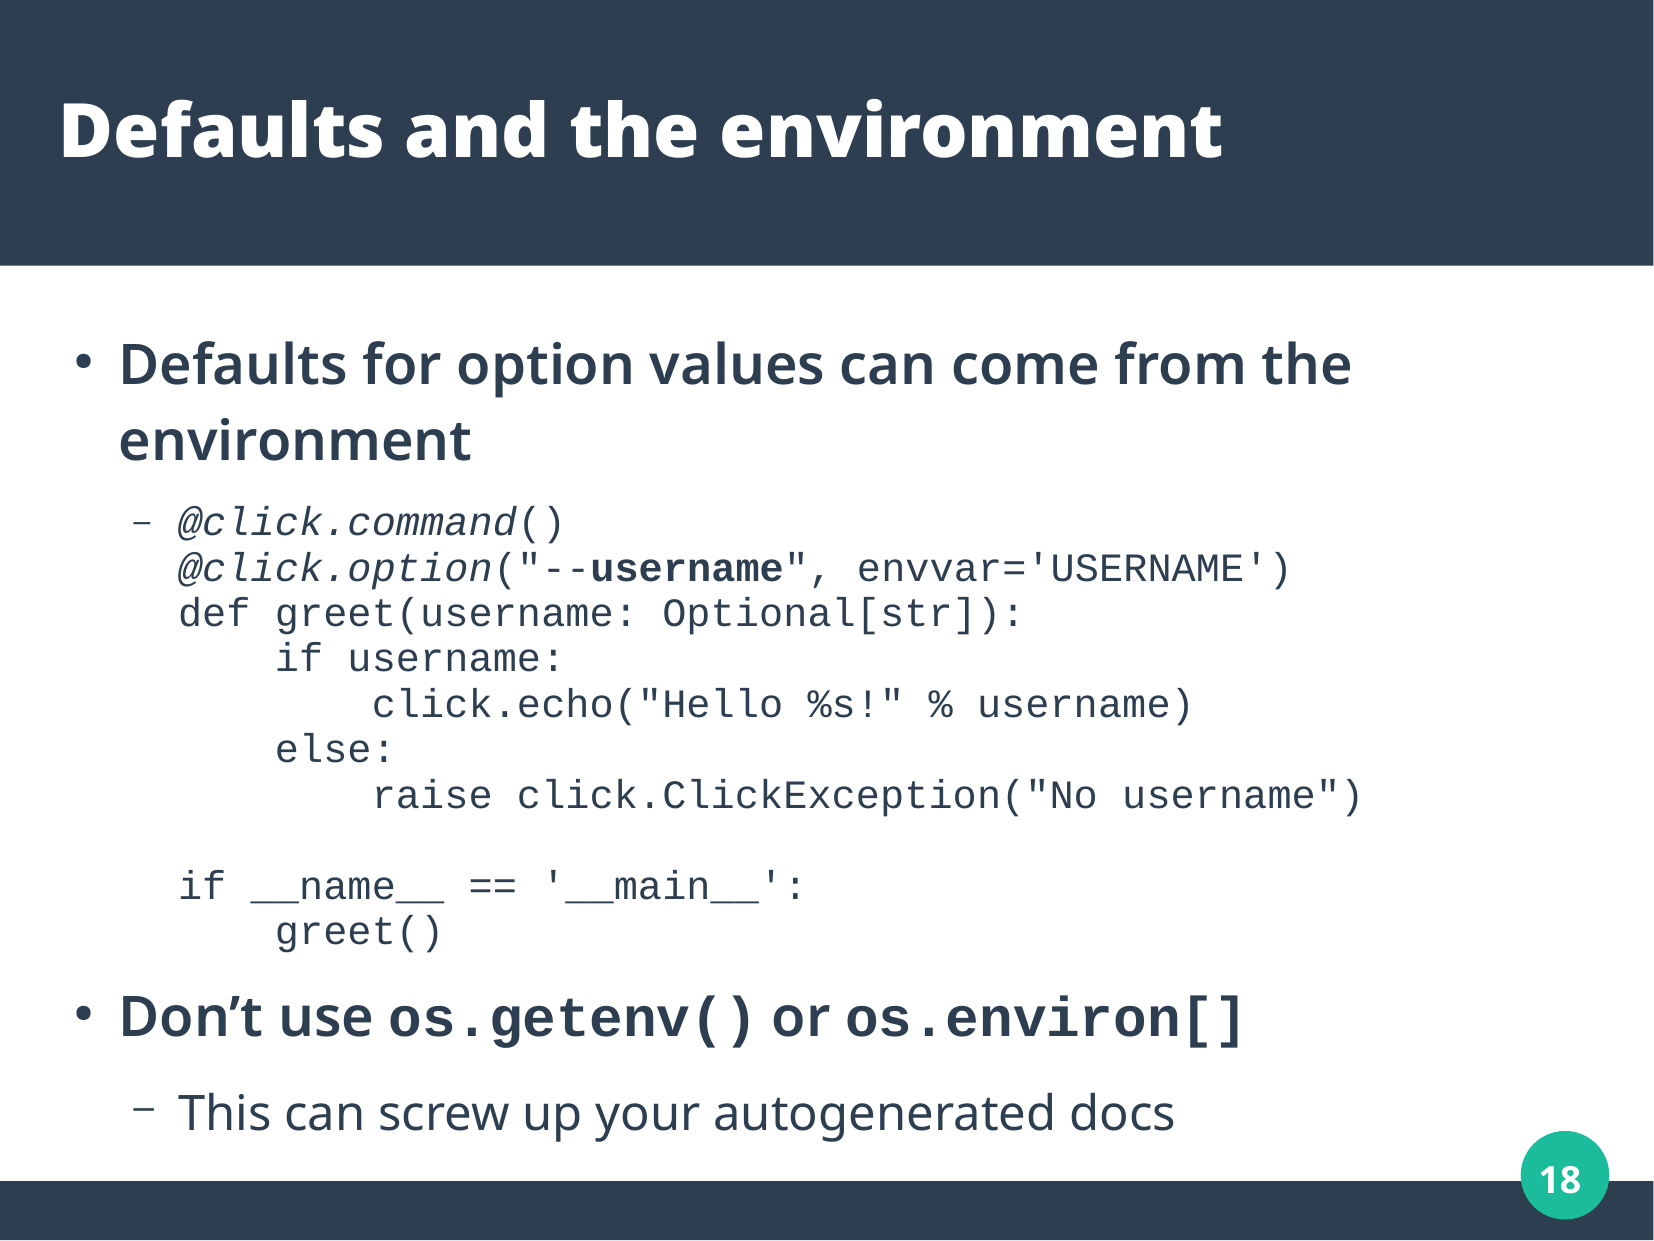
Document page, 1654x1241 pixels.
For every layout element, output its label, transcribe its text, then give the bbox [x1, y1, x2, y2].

list Defaults for option values can come from the environment @click.command() @click.option("--username", envvar='USERNAME') def greet(username: Optional[str]): if username: click.echo("Hello %s!" % username) else: raise click.ClickException("No username") if __name__ == '__main__': greet() Don’t use os.getenv() or os.environ[] This can screw up your autogenerated docs [59, 324, 1595, 1152]
text_box <number> [1523, 1146, 1654, 1205]
title Defaults and the environment [59, 49, 1595, 207]
